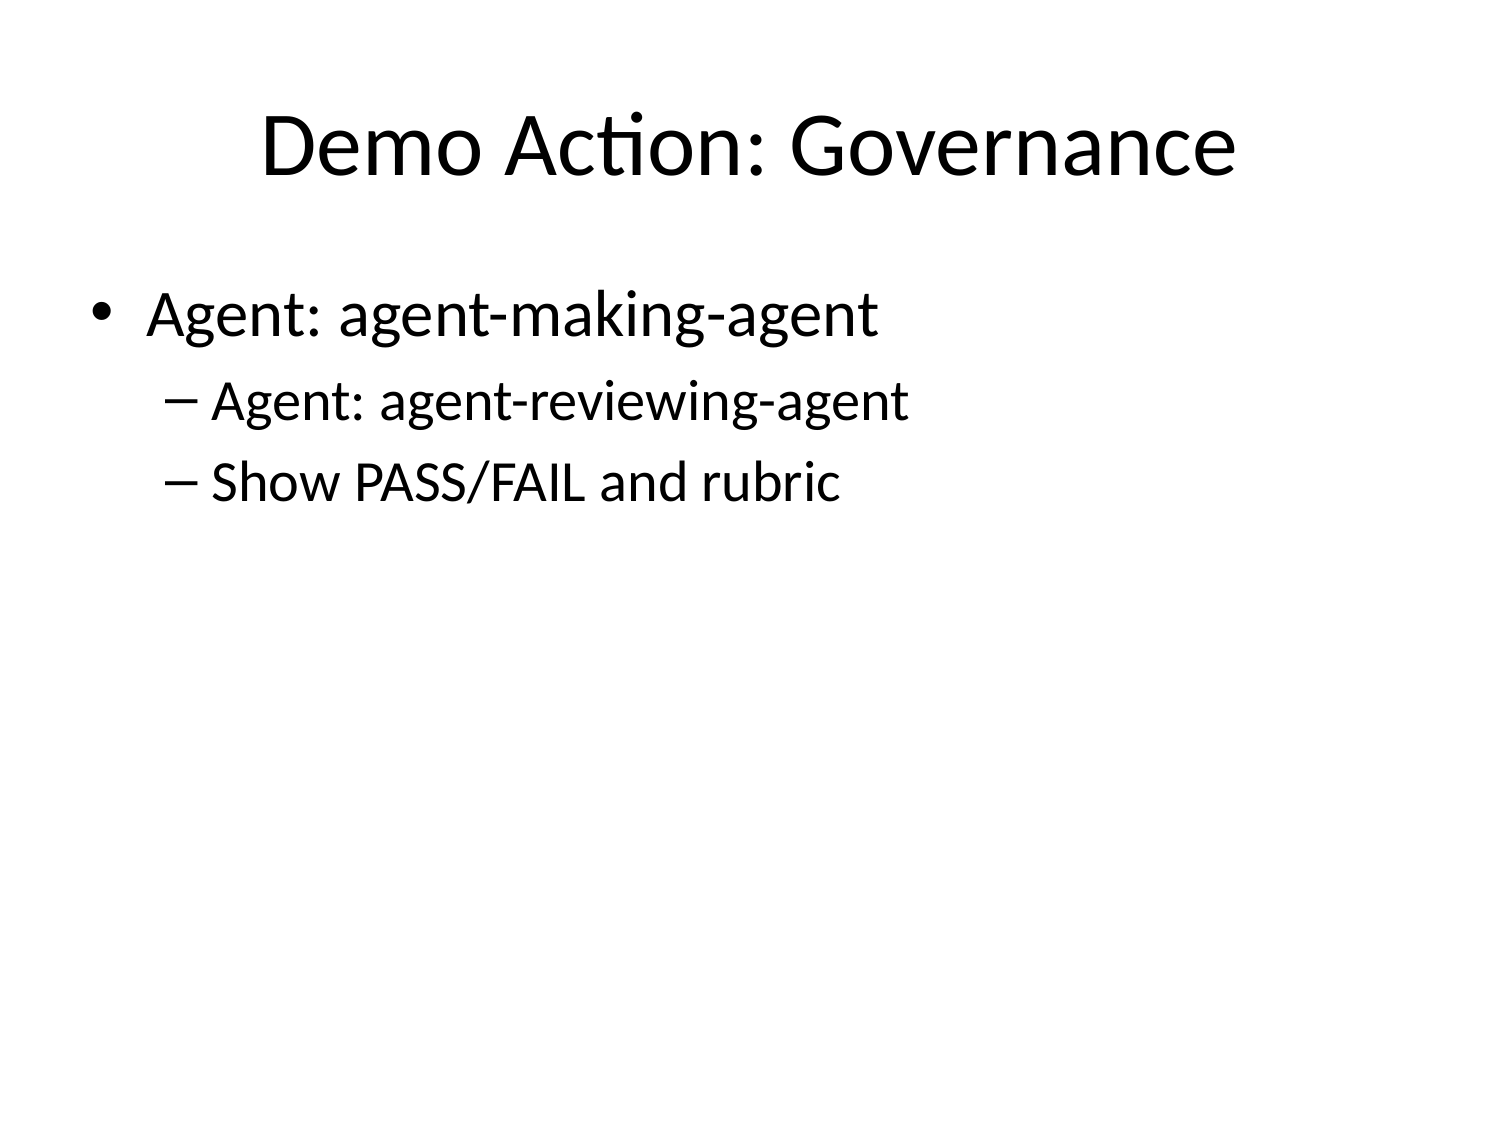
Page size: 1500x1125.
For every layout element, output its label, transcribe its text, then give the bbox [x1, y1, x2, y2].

title Demo Action: Governance [75, 45, 1425, 233]
list Agent: agent-making-agent Agent: agent-reviewing-agent Show PASS/FAIL and rubric [75, 262, 1425, 1005]
